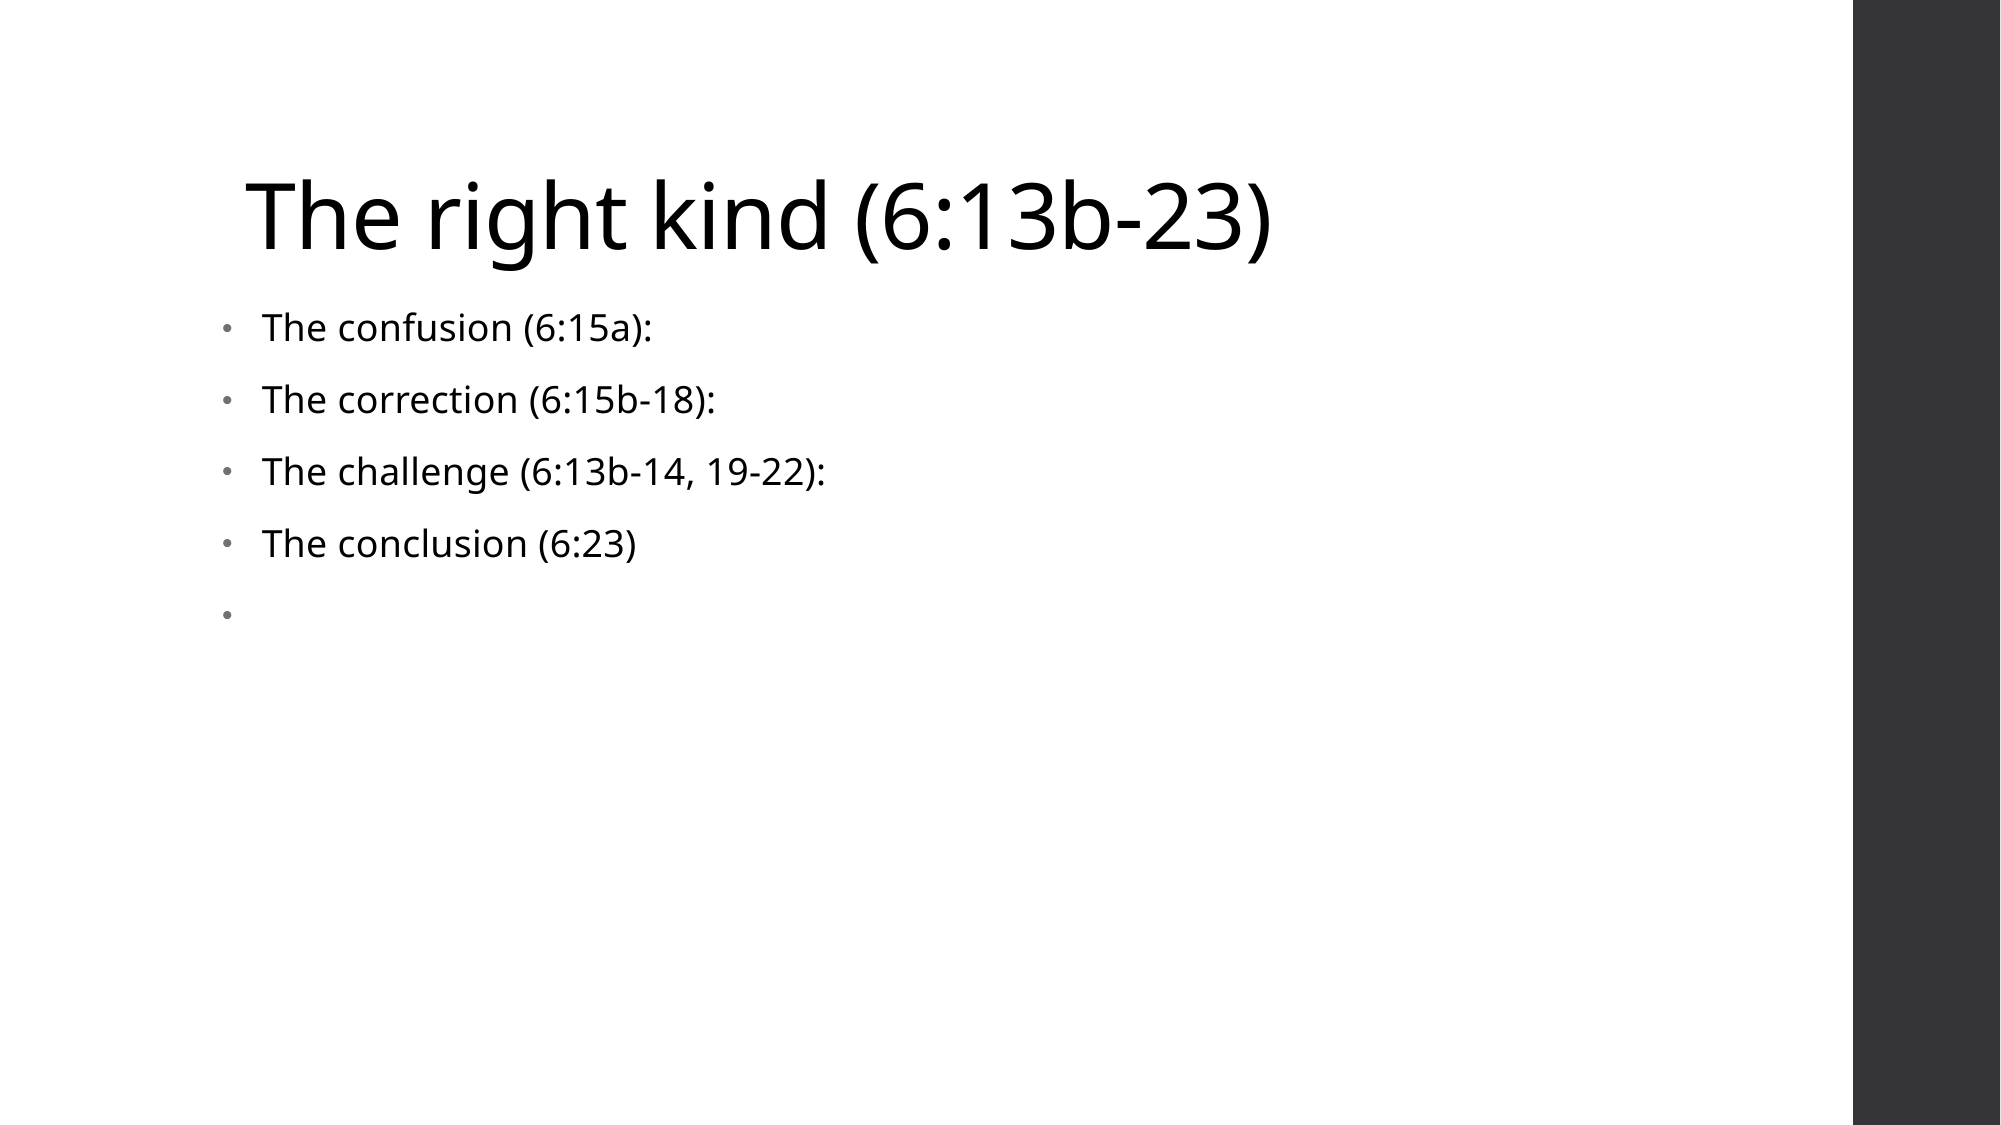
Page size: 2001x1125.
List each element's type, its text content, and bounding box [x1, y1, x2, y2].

title The right kind (6:13b-23) [206, 60, 1797, 278]
list The confusion (6:15a): The correction (6:15b-18): The challenge (6:13b-14, 19-22): The conclusion (6:23) [206, 299, 1617, 1014]
